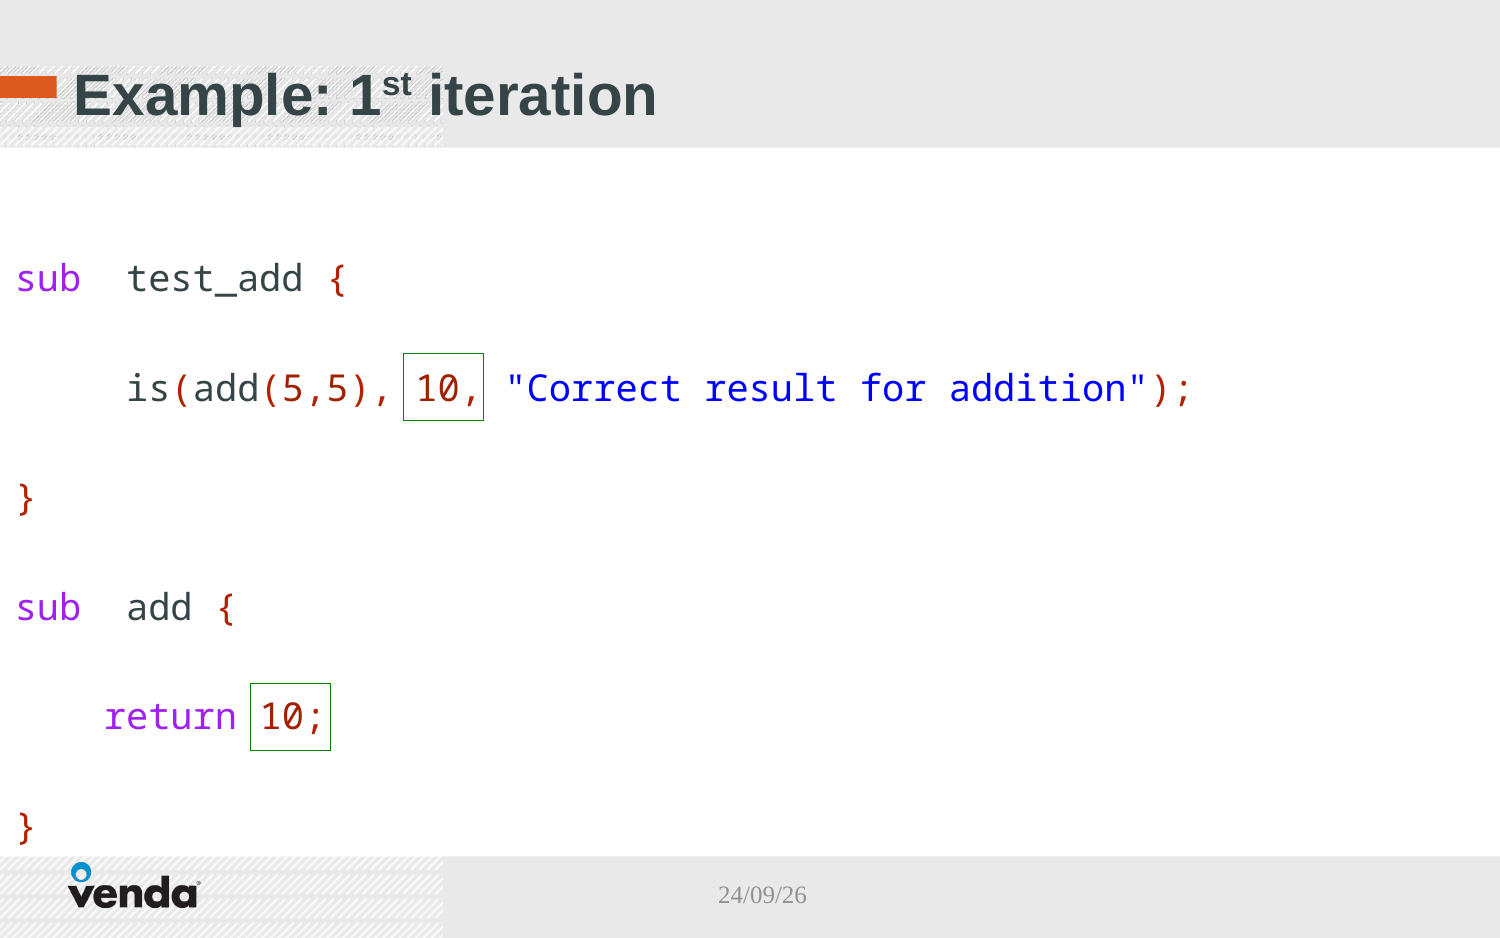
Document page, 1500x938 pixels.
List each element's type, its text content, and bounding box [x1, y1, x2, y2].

title Example: 1st iteration [59, 65, 1410, 235]
picture [0, 66, 59, 147]
picture [0, 857, 443, 938]
list sub test_add { is(add(5,5), 10, "Correct result for addition"); } sub add { return 10; } [0, 147, 1500, 857]
